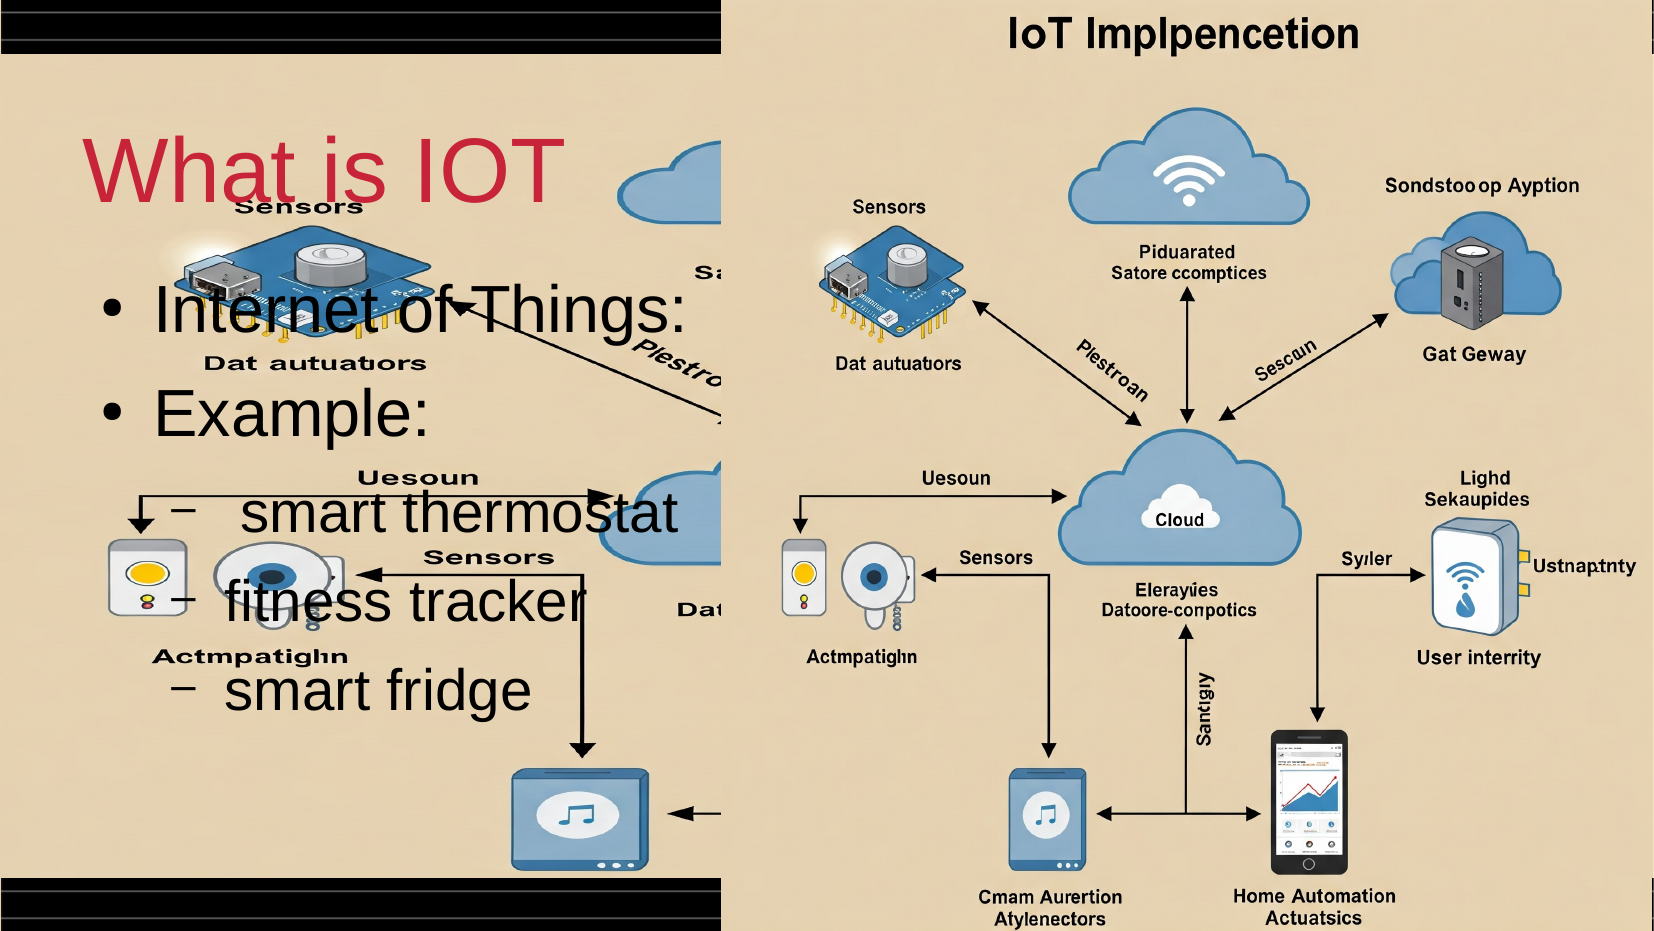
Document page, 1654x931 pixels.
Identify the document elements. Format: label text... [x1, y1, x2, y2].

list Internet of Things: Example: smart thermostat fitness tracker smart fridge [82, 271, 720, 851]
picture [0, 0, 1654, 931]
title What is IOT [82, 92, 721, 249]
